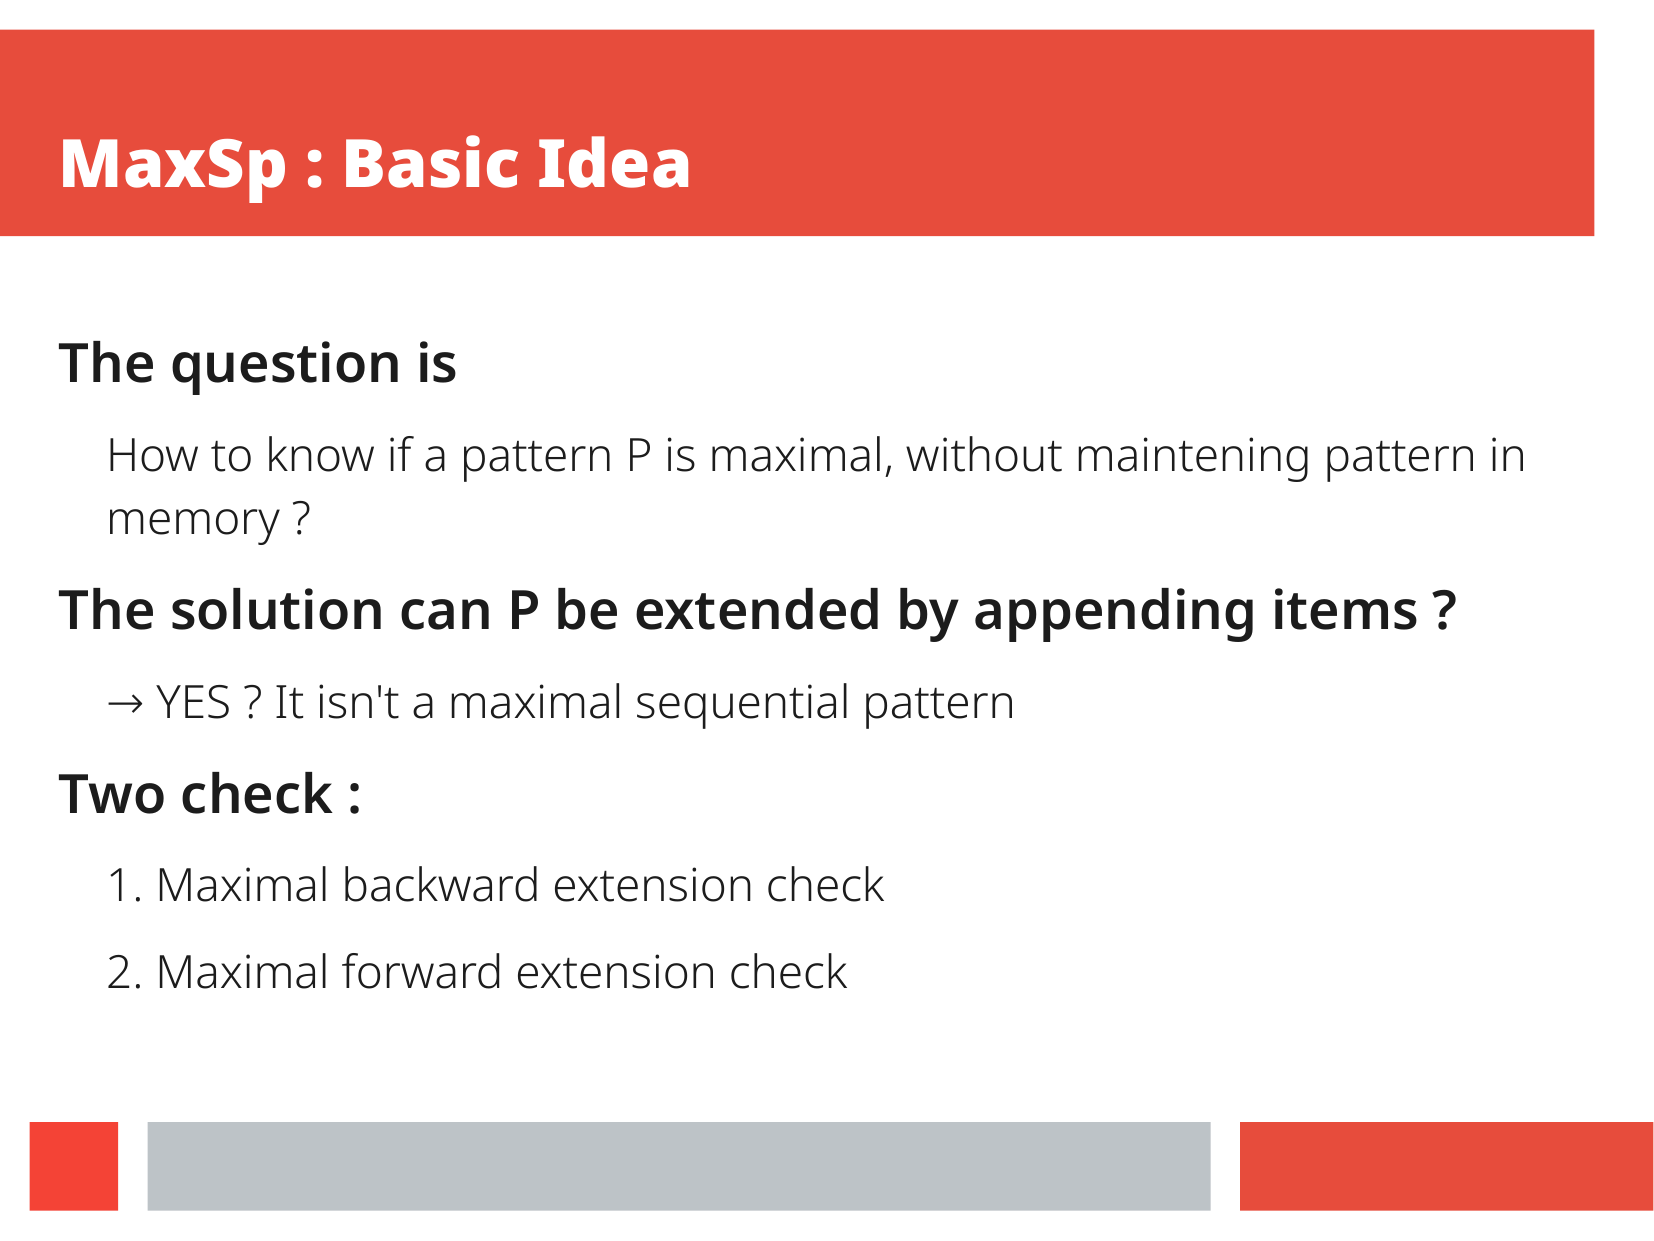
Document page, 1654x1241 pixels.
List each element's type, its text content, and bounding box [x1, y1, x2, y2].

title MaxSp : Basic Idea [59, 59, 1595, 207]
list The question is How to know if a pattern P is maximal, without maintening pattern in memory ? The solution can P be extended by appending items ? → YES ? It isn't a maximal sequential pattern Two check : 1. Maximal backward extension check 2. Maximal forward extension check [59, 324, 1565, 1093]
